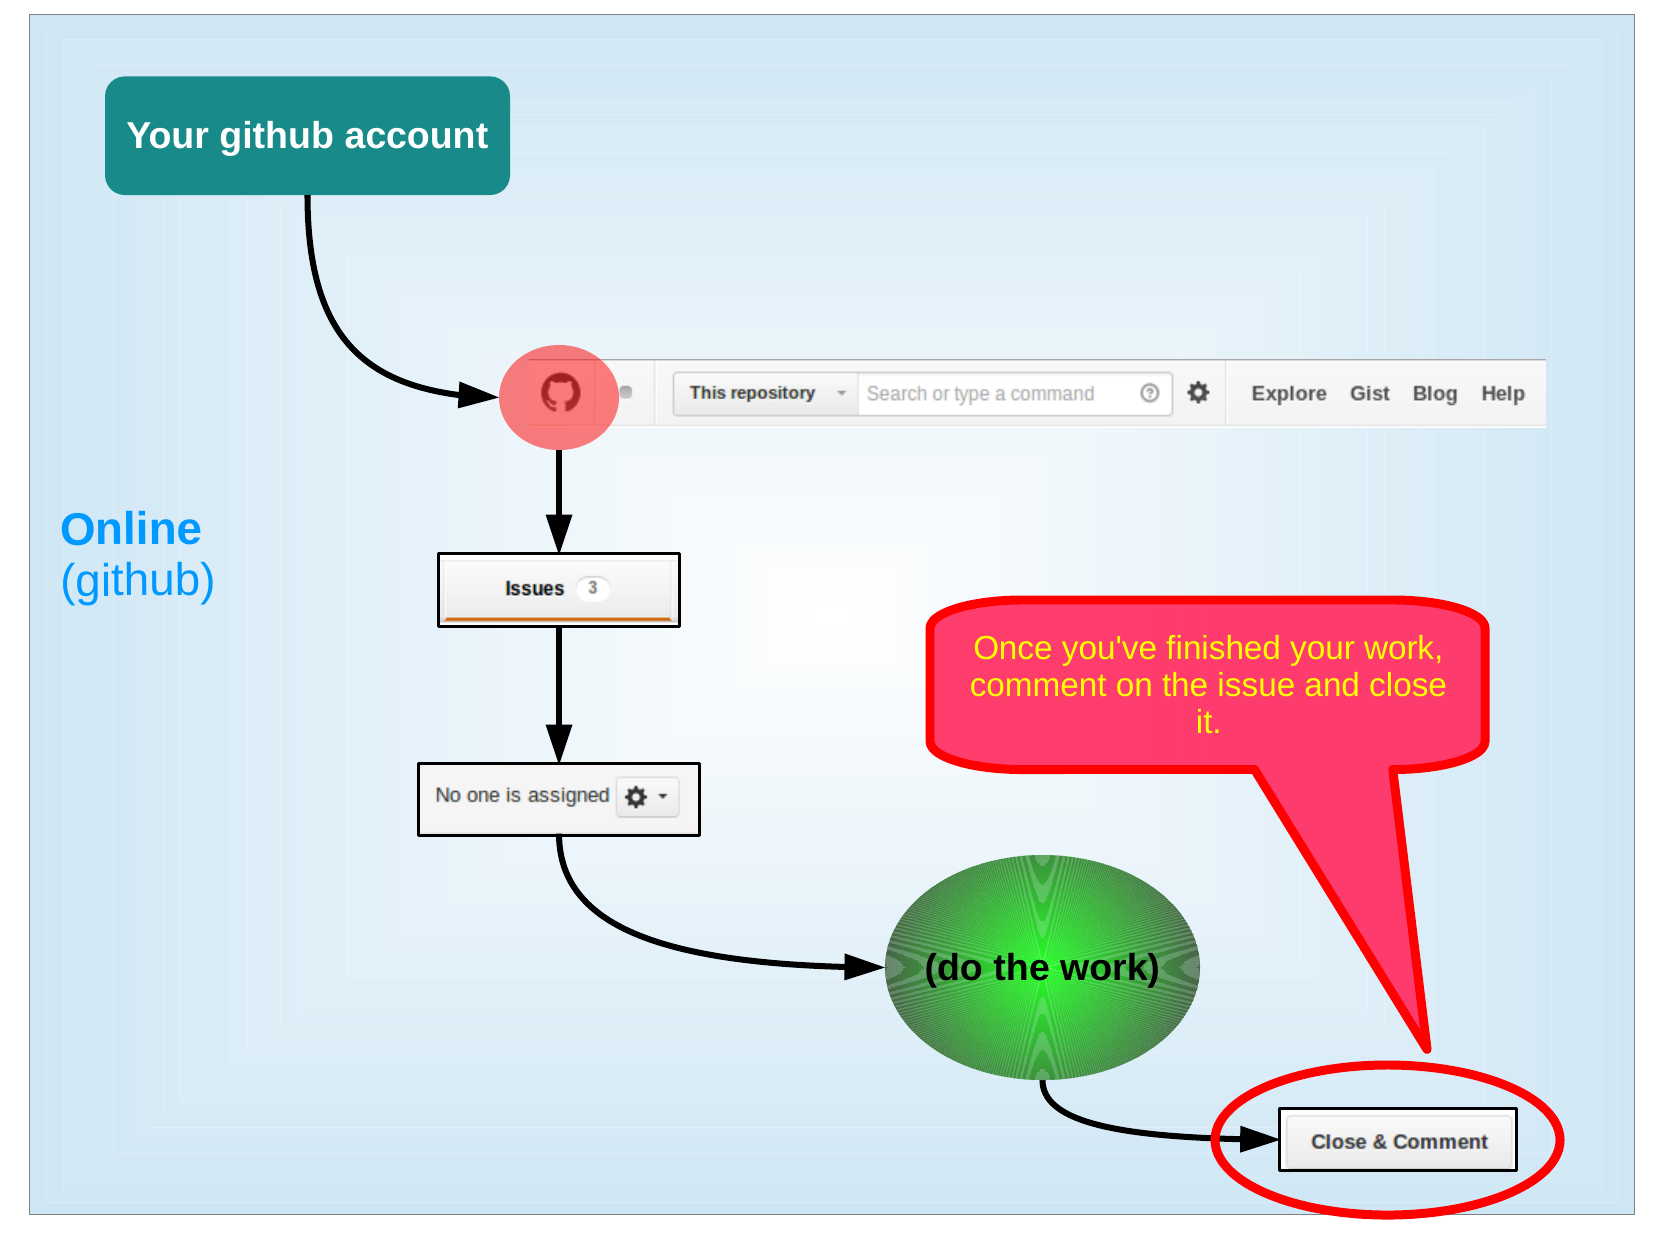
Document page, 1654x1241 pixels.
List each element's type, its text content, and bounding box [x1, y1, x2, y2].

text_box (do the work) [885, 855, 1201, 1081]
picture [440, 555, 678, 626]
picture [602, 359, 1546, 428]
text_box [1220, 1070, 1555, 1210]
text_box Your github account [105, 76, 511, 196]
text_box [29, 14, 1635, 1215]
picture [1280, 1110, 1516, 1170]
text_box Once you've finished your work, comment on the issue and close it. [930, 600, 1486, 1050]
text_box Online (github) [45, 495, 231, 614]
picture [420, 765, 699, 834]
